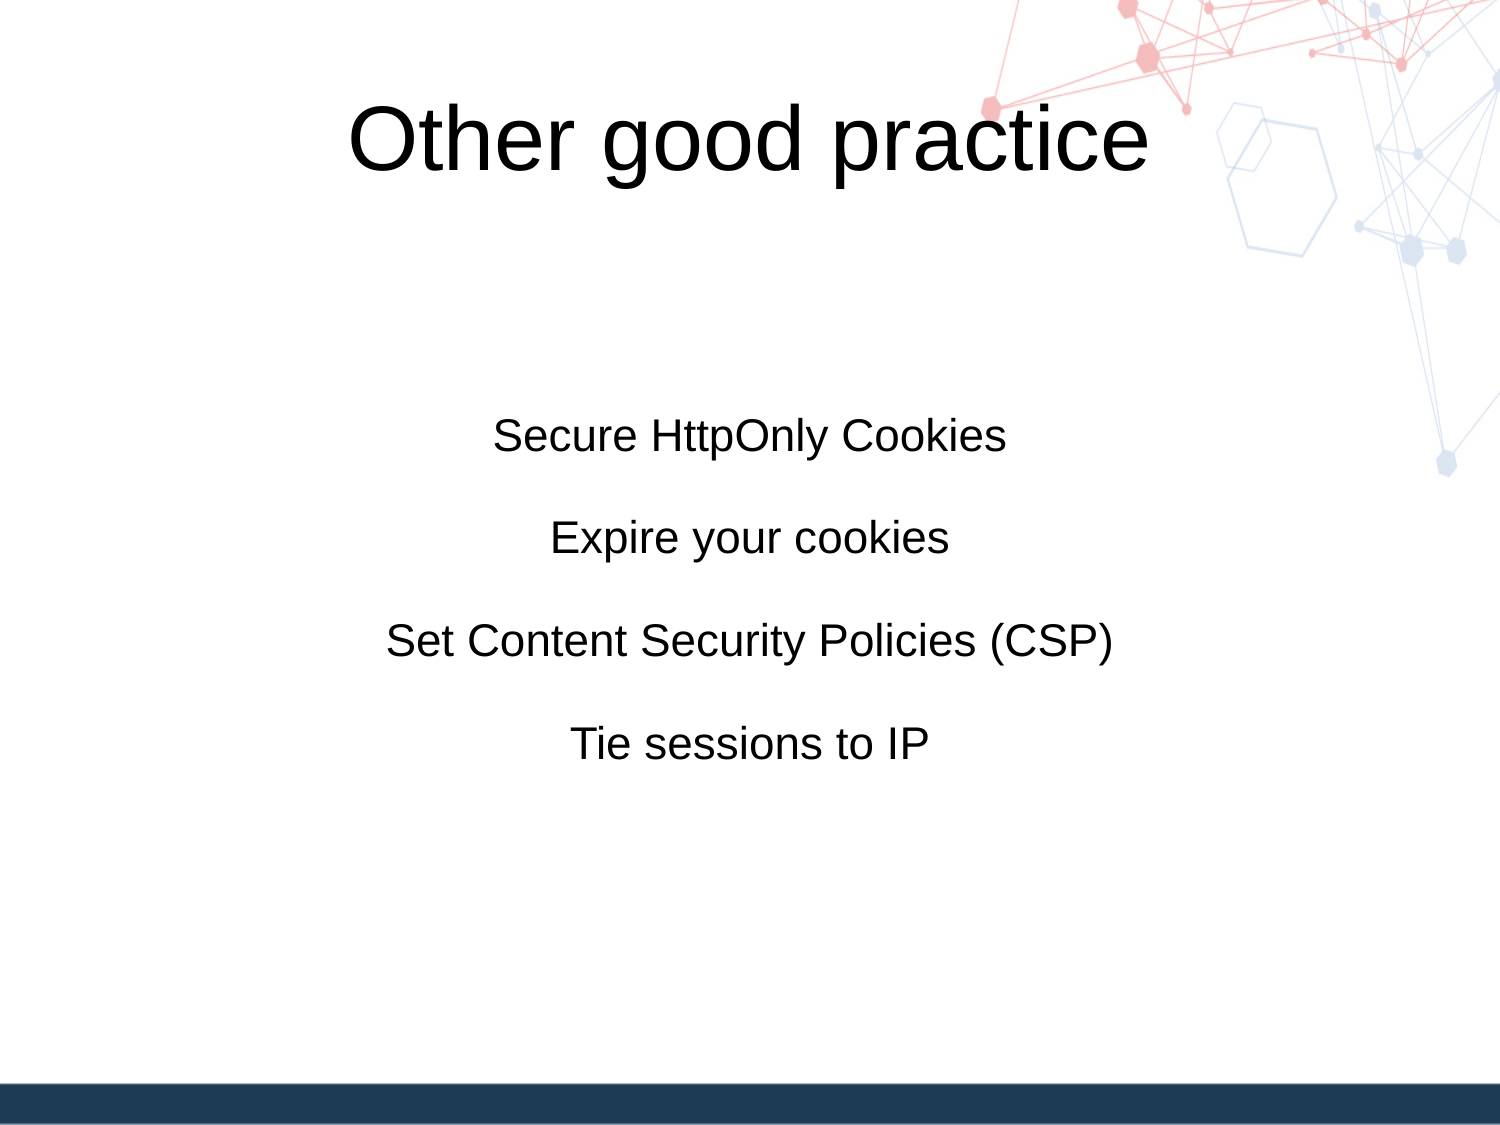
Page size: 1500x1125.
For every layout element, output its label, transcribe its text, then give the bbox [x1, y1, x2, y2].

picture [0, 0, 1500, 1125]
title Other good practice [75, 44, 1425, 233]
subtitle Secure HttpOnly Cookies Expire your cookies Set Content Security Policies (CSP) Tie sessions to IP [75, 263, 1425, 916]
